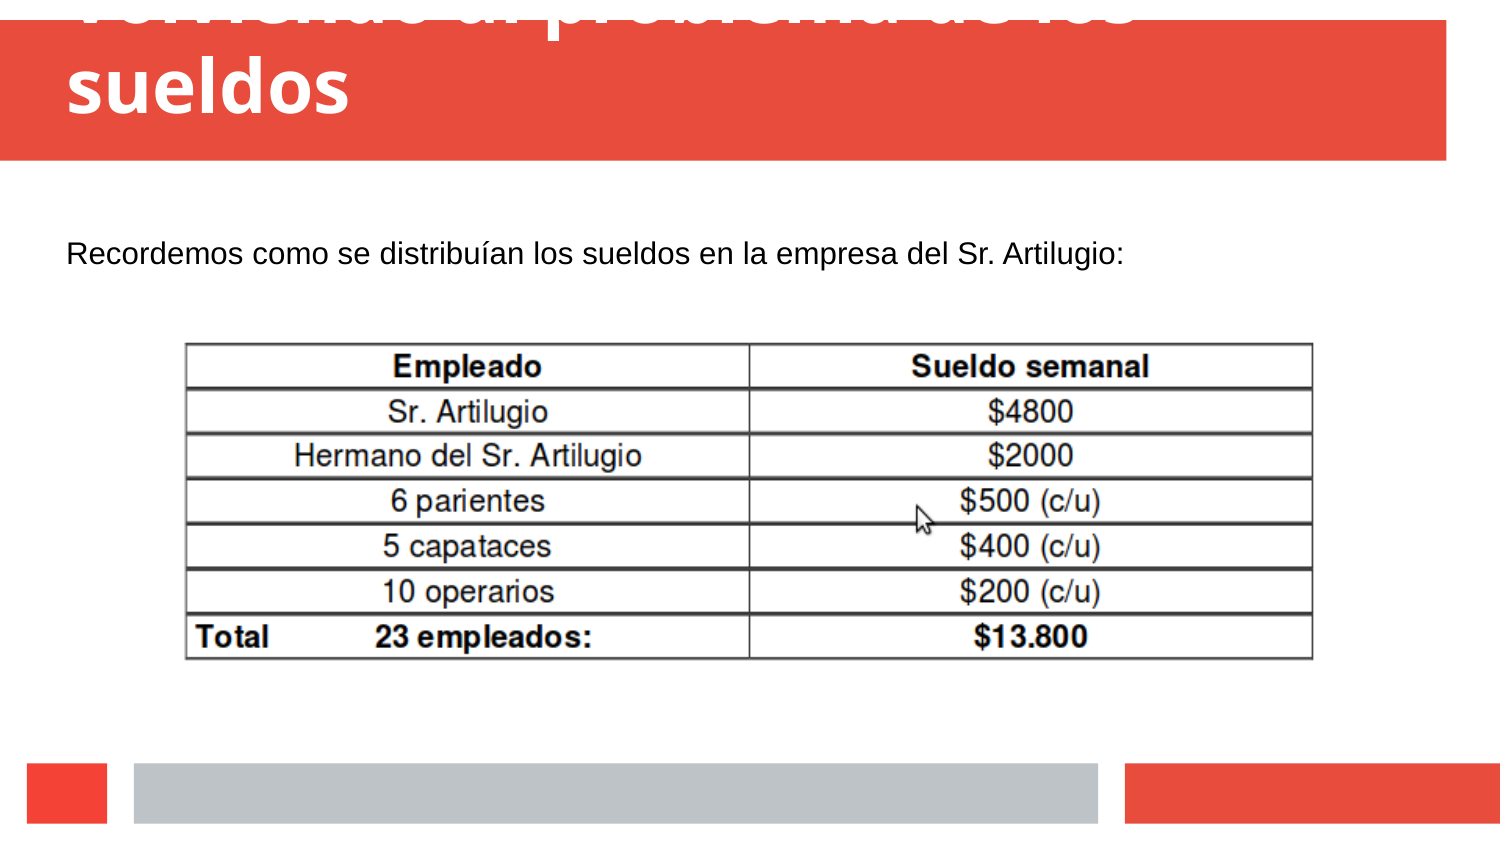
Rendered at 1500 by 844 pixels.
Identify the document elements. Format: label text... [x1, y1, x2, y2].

picture [86, 315, 1387, 698]
subtitle Recordemos como se distribuían los sueldos en la empresa del Sr. Artilugio: [53, 220, 1420, 744]
title Volviendo al problema de los sueldos [53, 40, 1447, 141]
